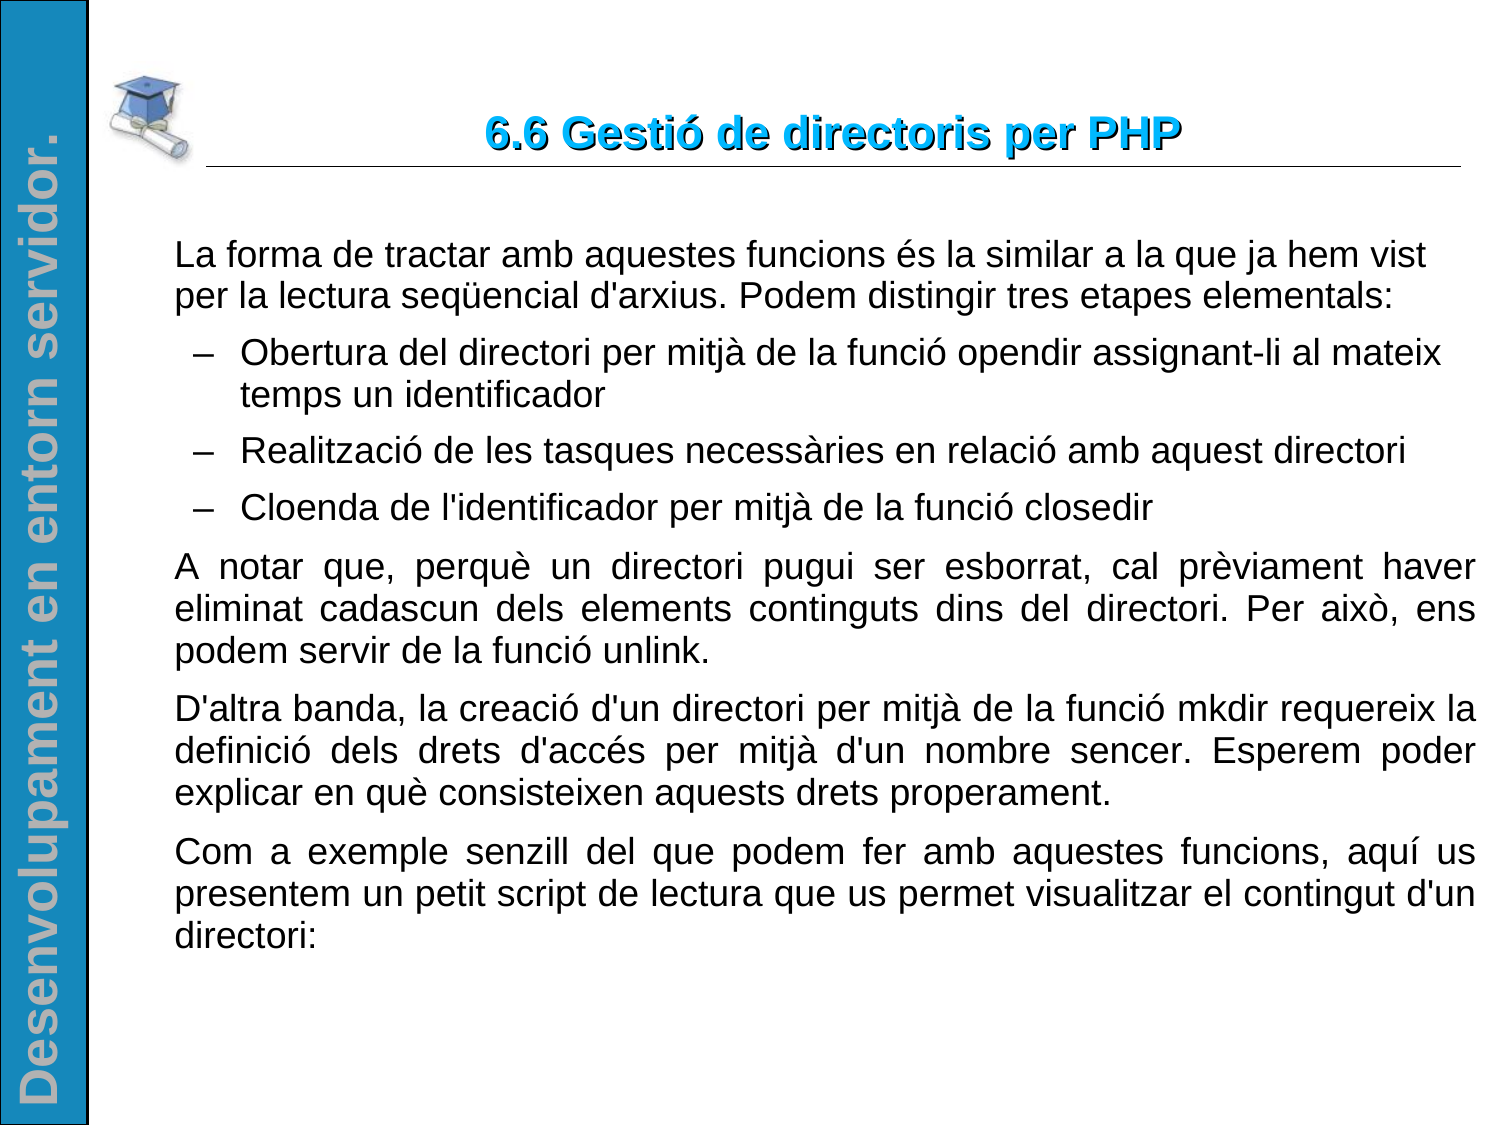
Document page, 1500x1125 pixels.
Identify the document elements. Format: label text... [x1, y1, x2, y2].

list La forma de tractar amb aquestes funcions és la similar a la que ja hem vist per la lectura seqüencial d'arxius. Podem distingir tres etapes elementals: Obertura del directori per mitjà de la funció opendir assignant-li al mateix temps un identificador Realització de les tasques necessàries en relació amb aquest directori Cloenda de l'identificador per mitjà de la funció closedir A notar que, perquè un directori pugui ser esborrat, cal prèviament haver eliminat cadascun dels elements continguts dins del directori. Per això, ens podem servir de la funció unlink. D'altra banda, la creació d'un directori per mitjà de la funció mkdir requereix la definició dels drets d'accés per mitjà d'un nombre sencer. Esperem poder explicar en què consisteixen aquests drets properament. Com a exemple senzill del que podem fer amb aquestes funcions, aquí us presentem un petit script de lectura que us permet visualitzar el contingut d'un directori: [118, 232, 1477, 961]
picture [93, 61, 206, 174]
title 6.6 Gestió de directoris per PHP [206, 95, 1447, 170]
